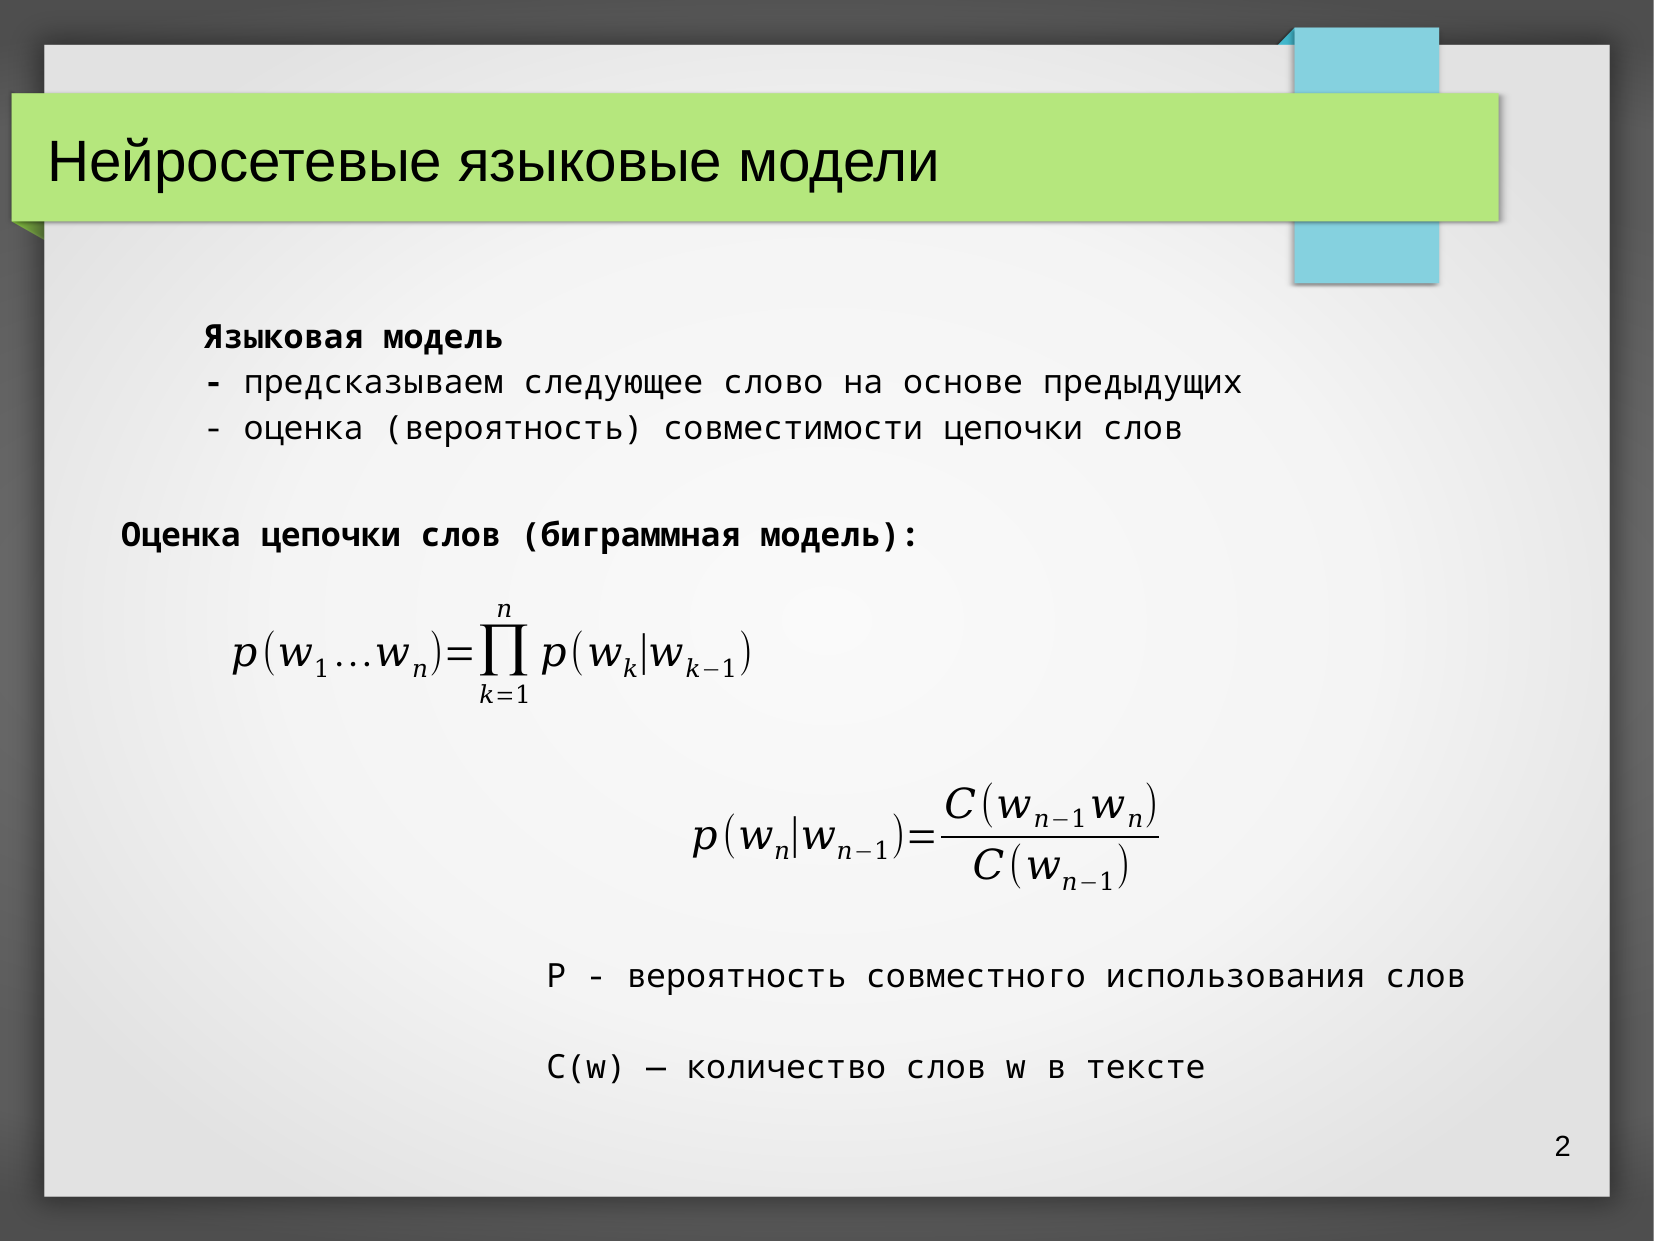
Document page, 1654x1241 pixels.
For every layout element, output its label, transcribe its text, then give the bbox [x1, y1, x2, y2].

picture [0, 0, 1654, 1241]
text_box Языковая модель - предсказываем следующее слово на основе предыдущих - оценка (вероятность) совместимости цепочки слов [188, 260, 1359, 461]
chart [685, 779, 1168, 896]
chart [224, 594, 759, 709]
title Нейросетевые языковые модели [47, 121, 1241, 201]
text_box Оценка цепочки слов (биграммная модель): [106, 503, 936, 558]
text_box P - вероятность совместного использования слов С(w) — количество слов w в тексте [531, 944, 1512, 1087]
